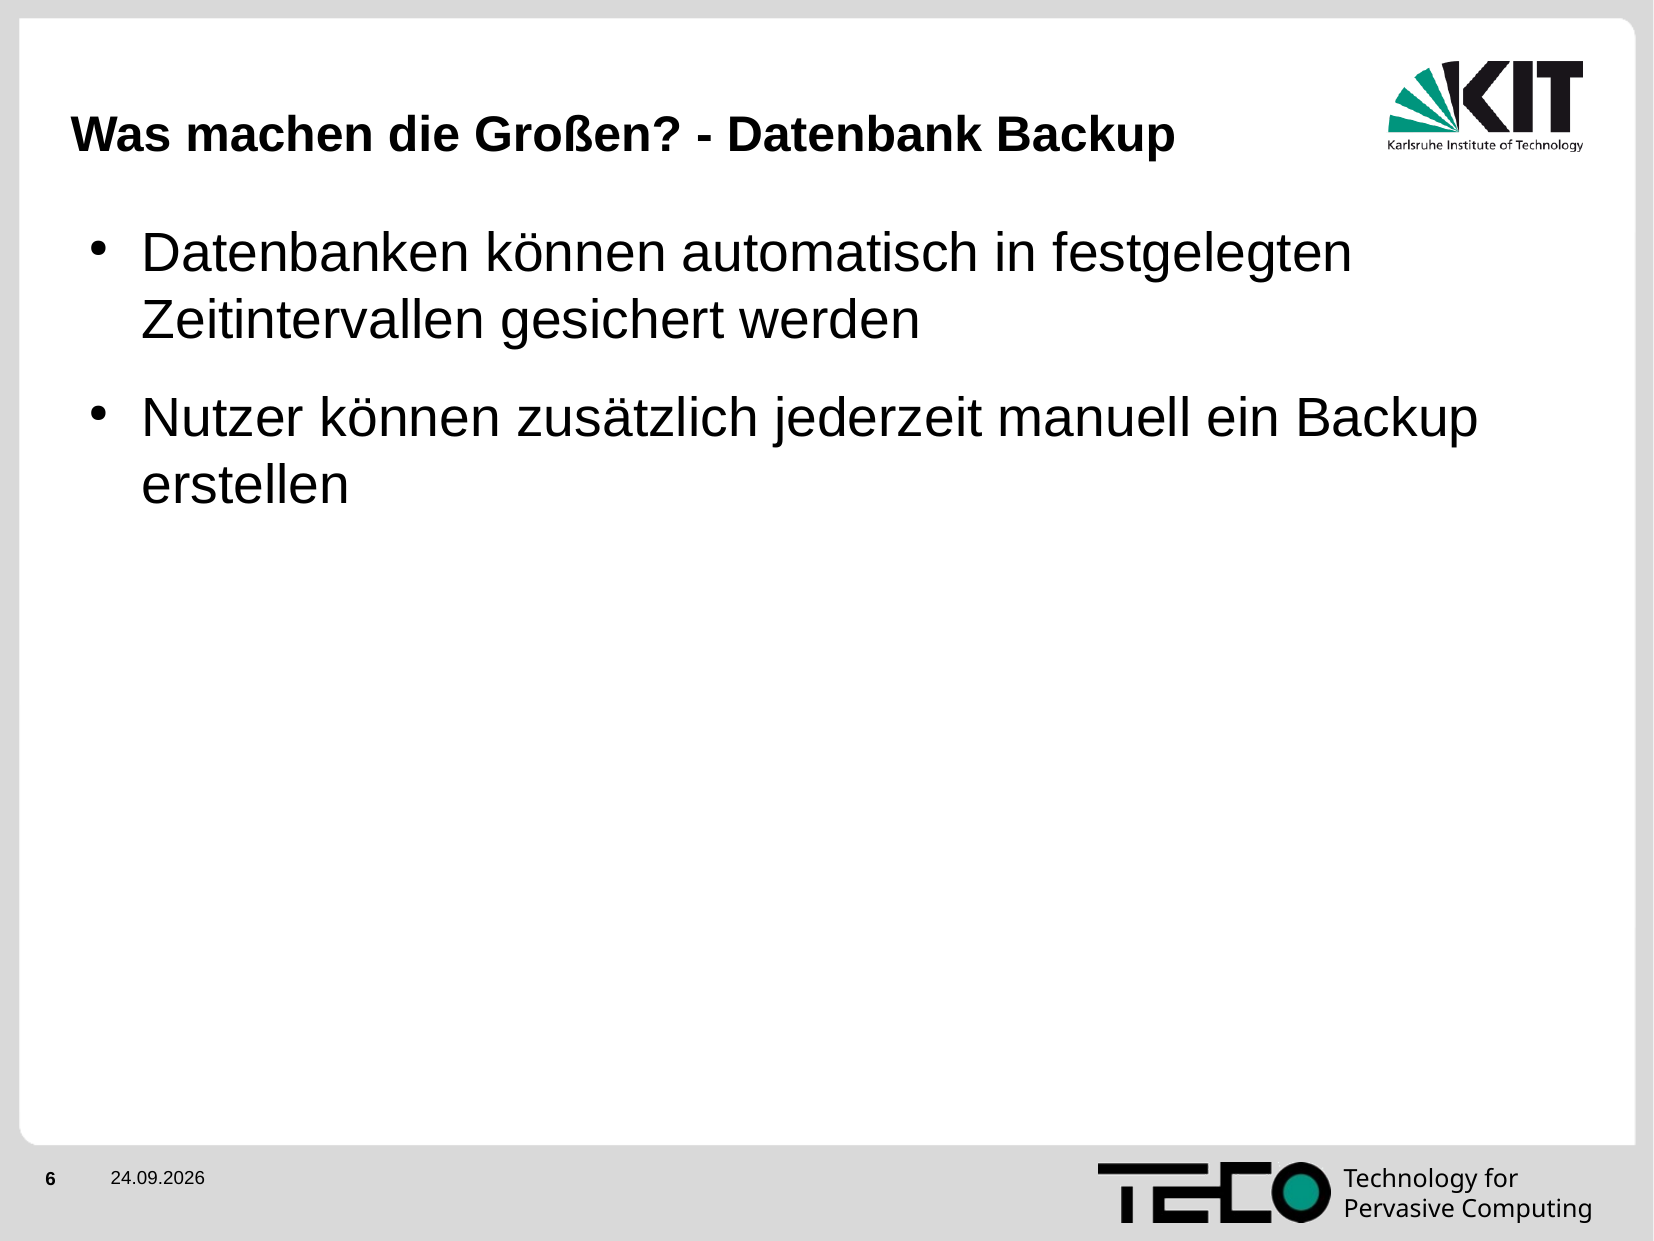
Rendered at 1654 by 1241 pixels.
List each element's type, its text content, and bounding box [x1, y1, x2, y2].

picture [0, 0, 1654, 1241]
title Was machen die Großen? - Datenbank Backup [70, 60, 1361, 162]
list Datenbanken können automatisch in festgelegten Zeitintervallen gesichert werden Nutzer können zusätzlich jederzeit manuell ein Backup erstellen [70, 216, 1582, 1102]
